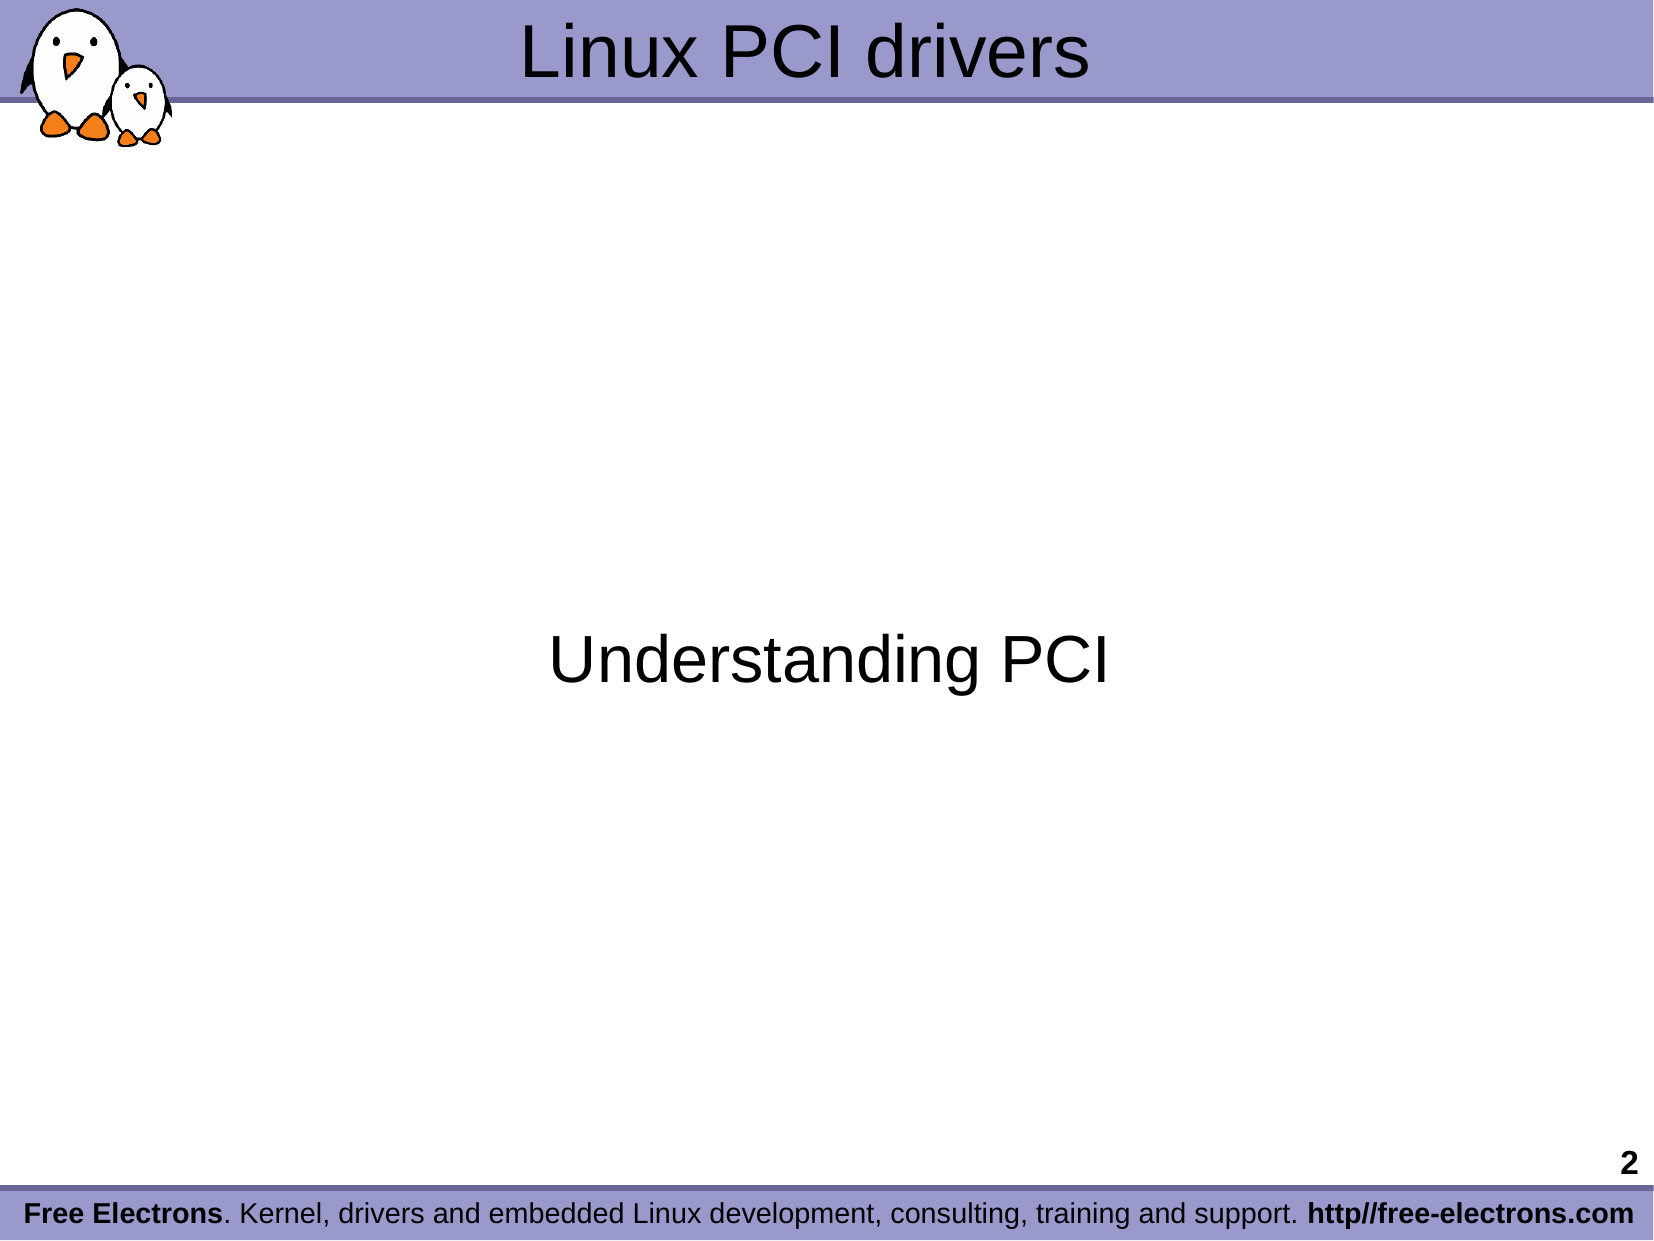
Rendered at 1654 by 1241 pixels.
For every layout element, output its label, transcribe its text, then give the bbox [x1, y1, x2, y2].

subtitle Understanding PCI [68, 201, 1592, 1118]
title Linux PCI drivers [60, 0, 1551, 104]
picture [20, 8, 172, 147]
